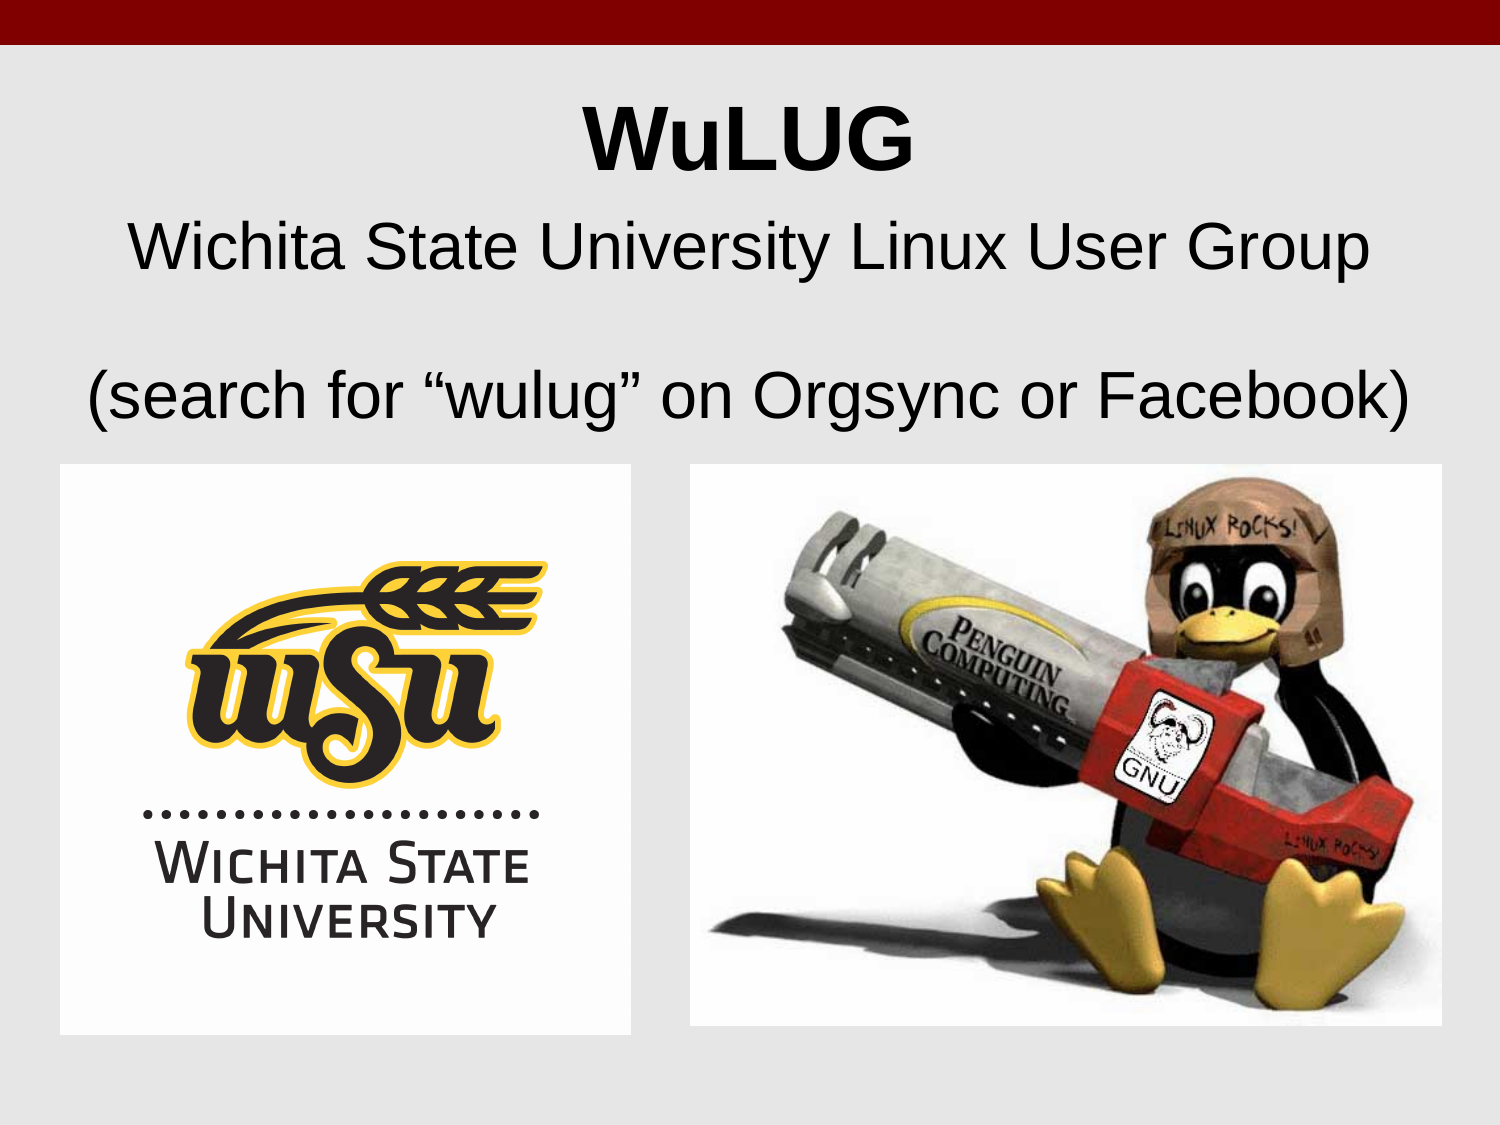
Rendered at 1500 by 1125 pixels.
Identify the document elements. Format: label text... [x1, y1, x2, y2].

subtitle Wichita State University Linux User Group (search for “wulug” on Orgsync or Facebook) [75, 248, 1425, 508]
picture [690, 464, 1442, 1026]
text_box [75, 44, 1426, 248]
picture [60, 464, 631, 1036]
